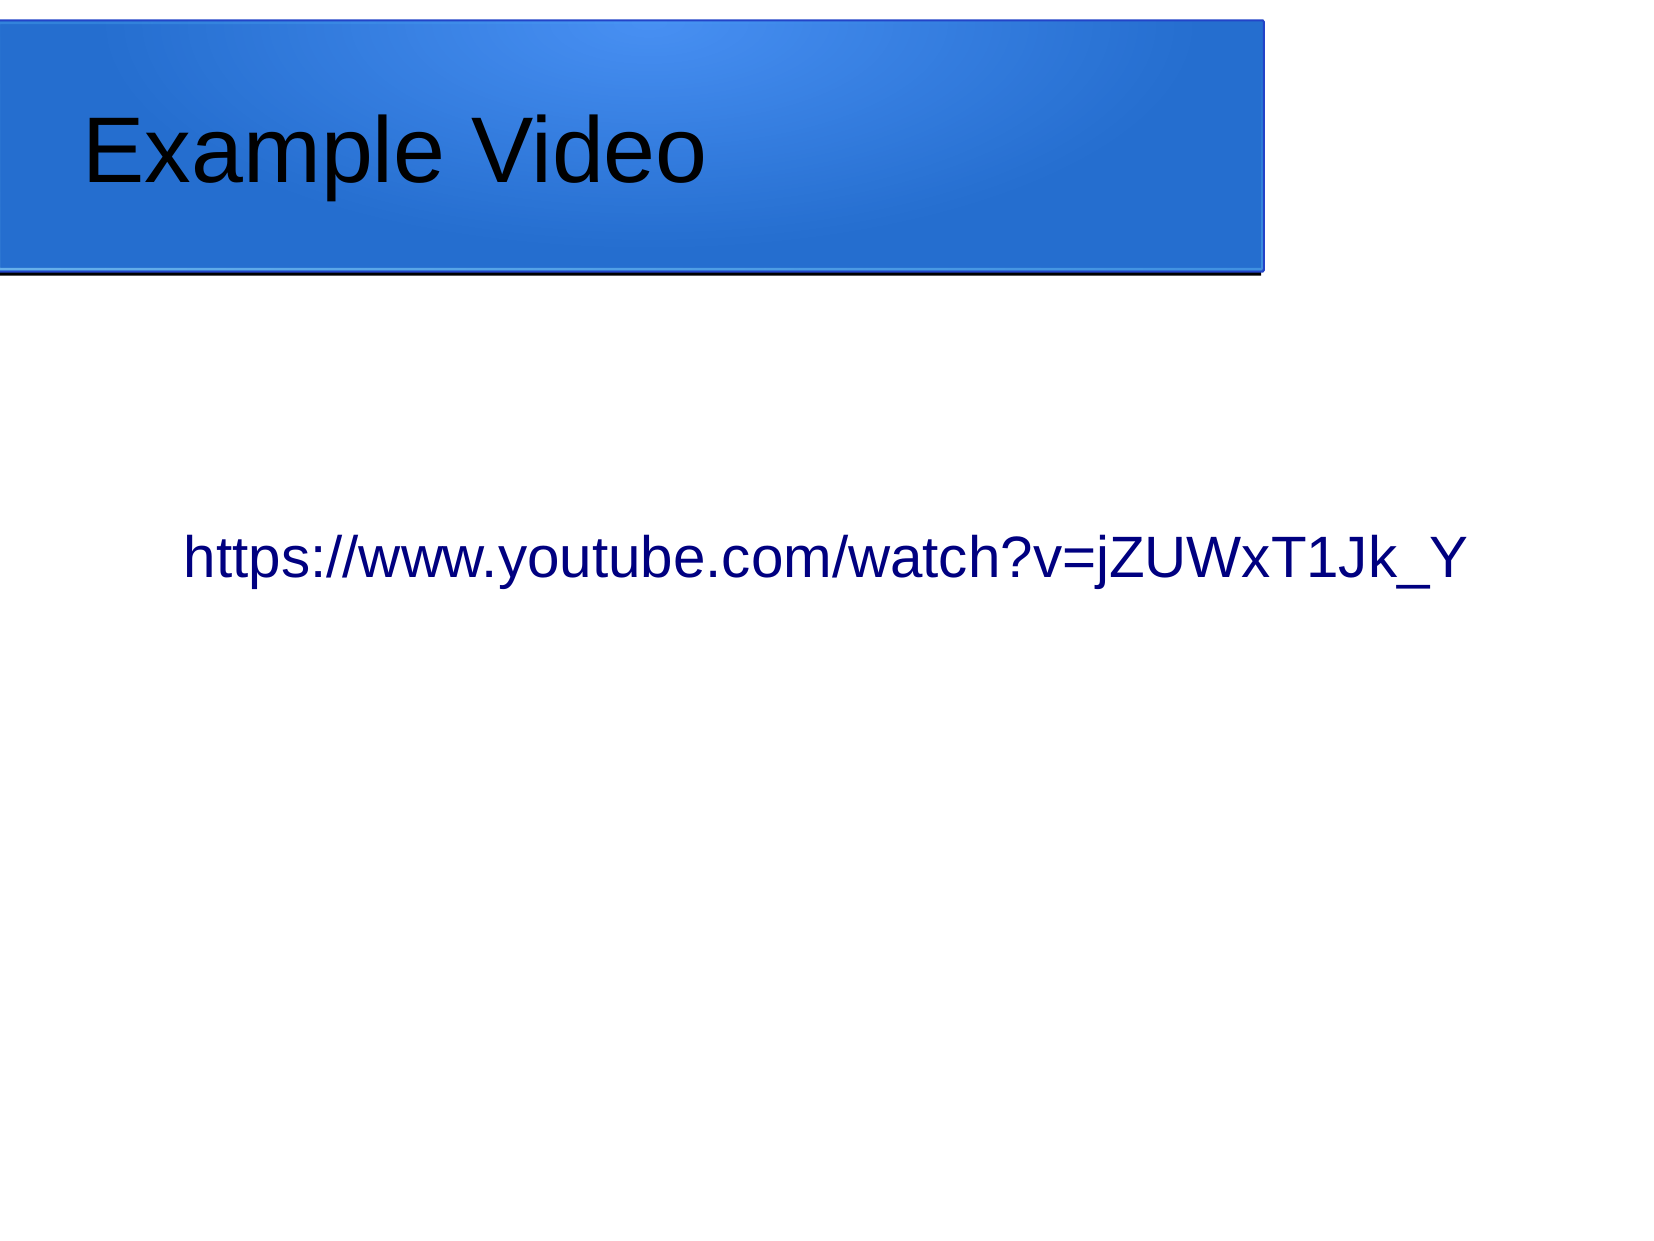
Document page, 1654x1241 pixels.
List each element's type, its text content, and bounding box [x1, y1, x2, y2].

title Example Video [82, 47, 1235, 252]
list https://www.youtube.com/watch?v=jZUWxT1Jk_Y [82, 299, 1571, 1019]
